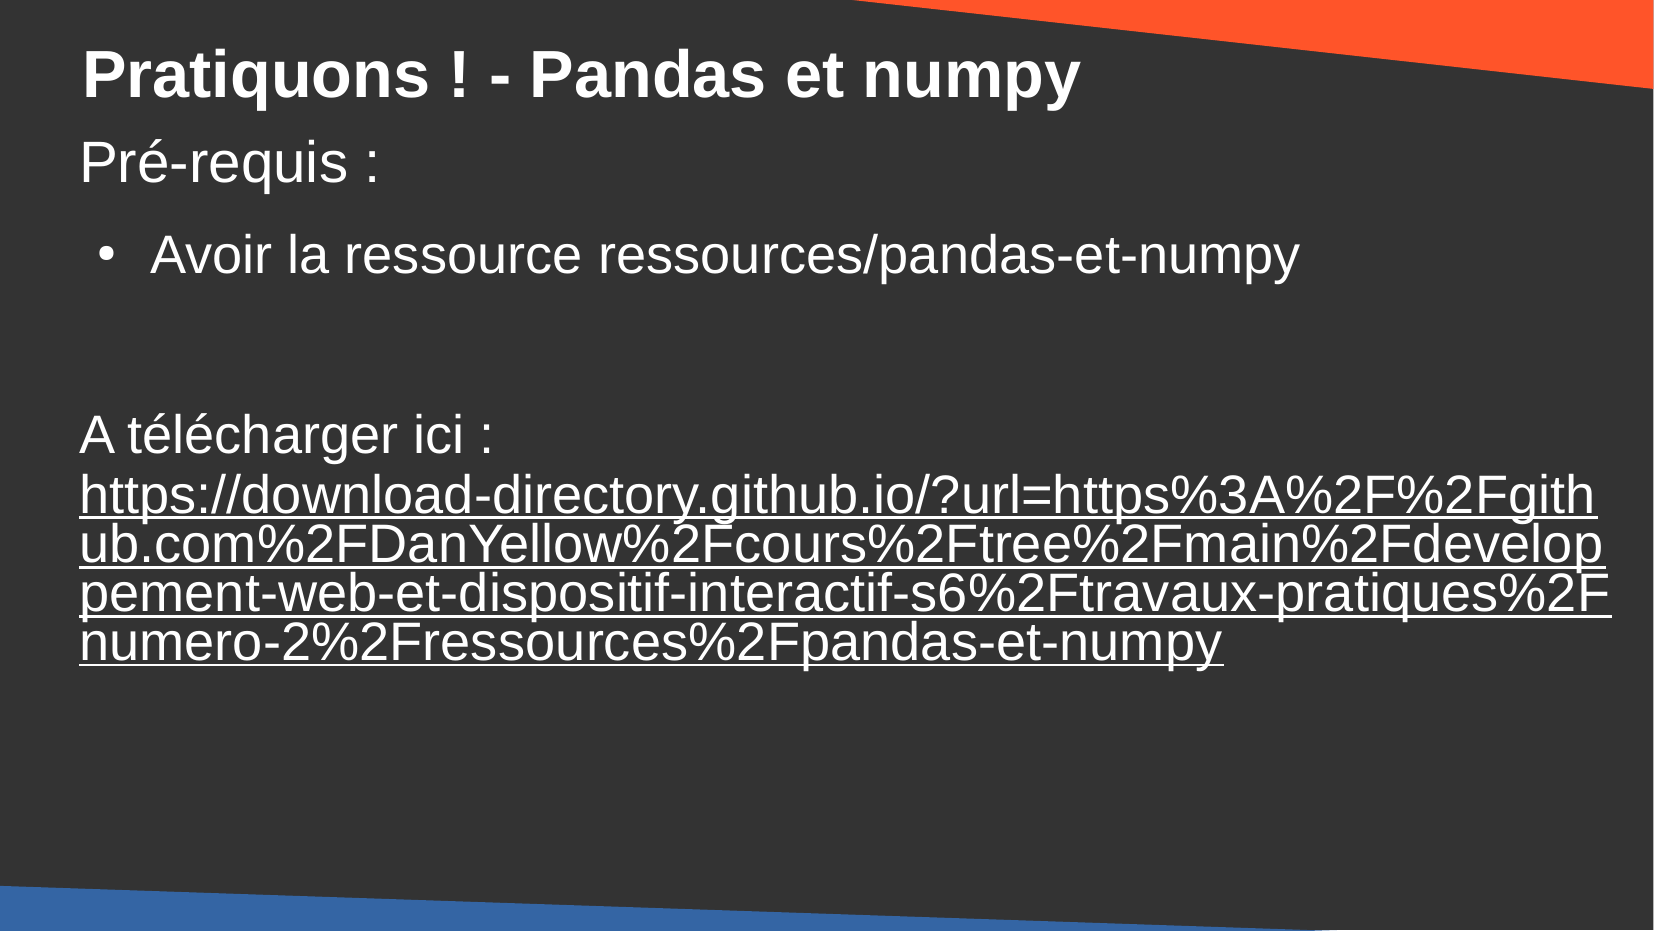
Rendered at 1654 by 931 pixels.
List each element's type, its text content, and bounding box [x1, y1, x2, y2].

title Pratiquons ! - Pandas et numpy [82, 37, 1571, 114]
list Pré-requis : Avoir la ressource ressources/pandas-et-numpy A télécharger ici : https://download-directory.github.io/?url=https%3A%2F%2Fgithub.com%2FDanYellow%2Fcours%2Ftree%2Fmain%2Fdeveloppement-web-et-dispositif-interactif-s6%2Ftravaux-pratiques%2Fnumero-2%2Fressources%2Fpandas-et-numpy [79, 129, 1619, 715]
text_box [852, 0, 1654, 89]
text_box [0, 885, 1337, 931]
